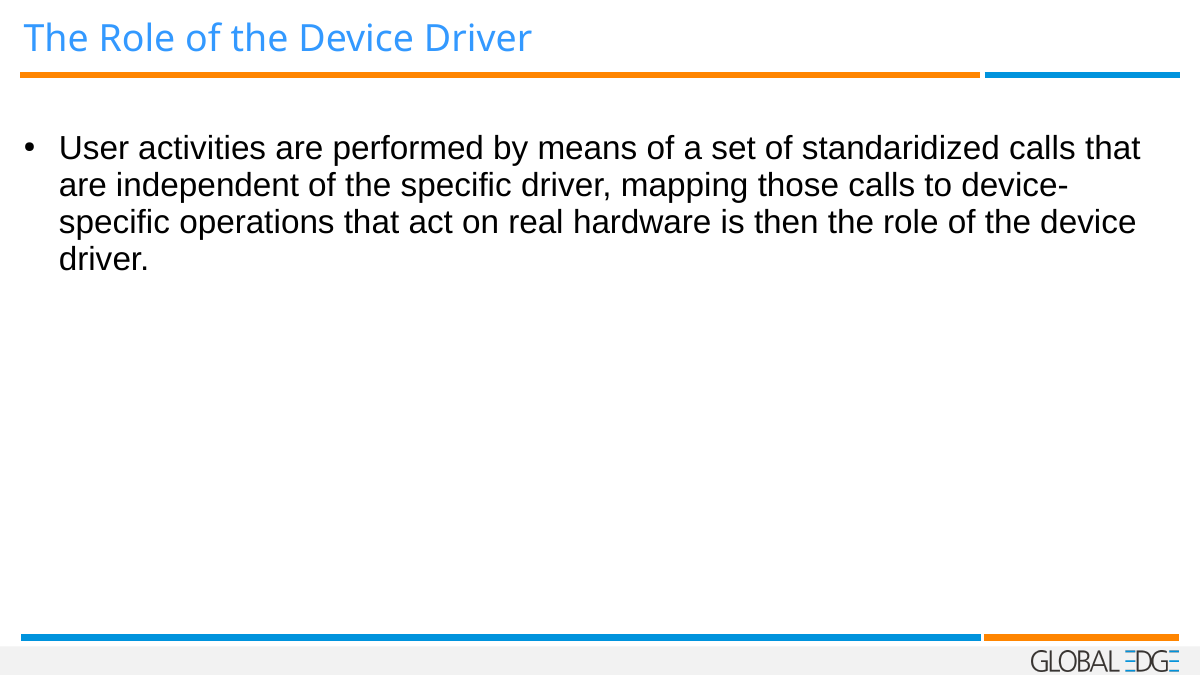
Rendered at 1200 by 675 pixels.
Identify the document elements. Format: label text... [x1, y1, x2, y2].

title The Role of the Device Driver [12, 9, 1088, 63]
picture [1031, 650, 1179, 672]
subtitle User activities are performed by means of a set of standaridized calls that are independent of the specific driver, mapping those calls to device-specific operations that act on real hardware is then the role of the device driver. [23, 87, 1179, 319]
